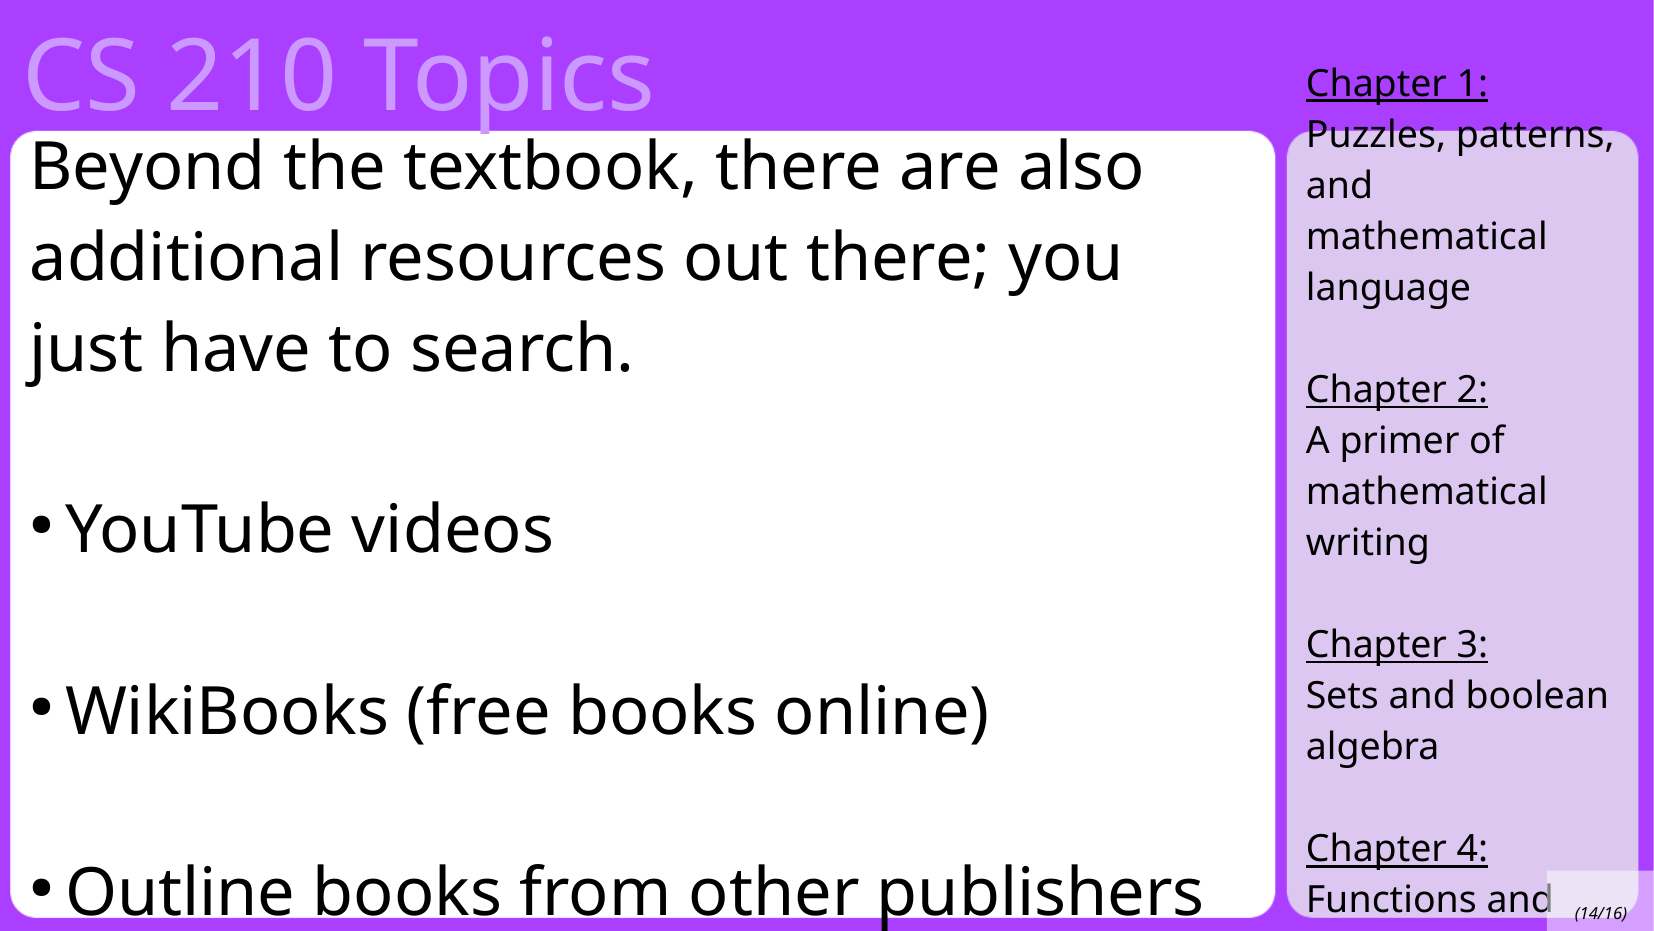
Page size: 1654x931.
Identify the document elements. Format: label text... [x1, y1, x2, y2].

text_box Chapter 1: Puzzles, patterns, and mathematical language Chapter 2: A primer of mathematical writing Chapter 3: Sets and boolean algebra Chapter 4: Functions and relations [1290, 150, 1631, 881]
picture [0, 0, 1654, 931]
picture [1461, 130, 1473, 145]
text_box (<number>/16) [1546, 877, 1654, 931]
picture [1402, 130, 1412, 135]
title CS 210 Topics [22, 13, 1511, 130]
picture [1334, 130, 1345, 145]
text_box Beyond the textbook, there are also additional resources out there; you just have to search. YouTube videos WikiBooks (free books online) Outline books from other publishers [29, 135, 1254, 918]
picture [1535, 894, 1546, 910]
picture [1483, 137, 1493, 145]
picture [1312, 130, 1322, 134]
